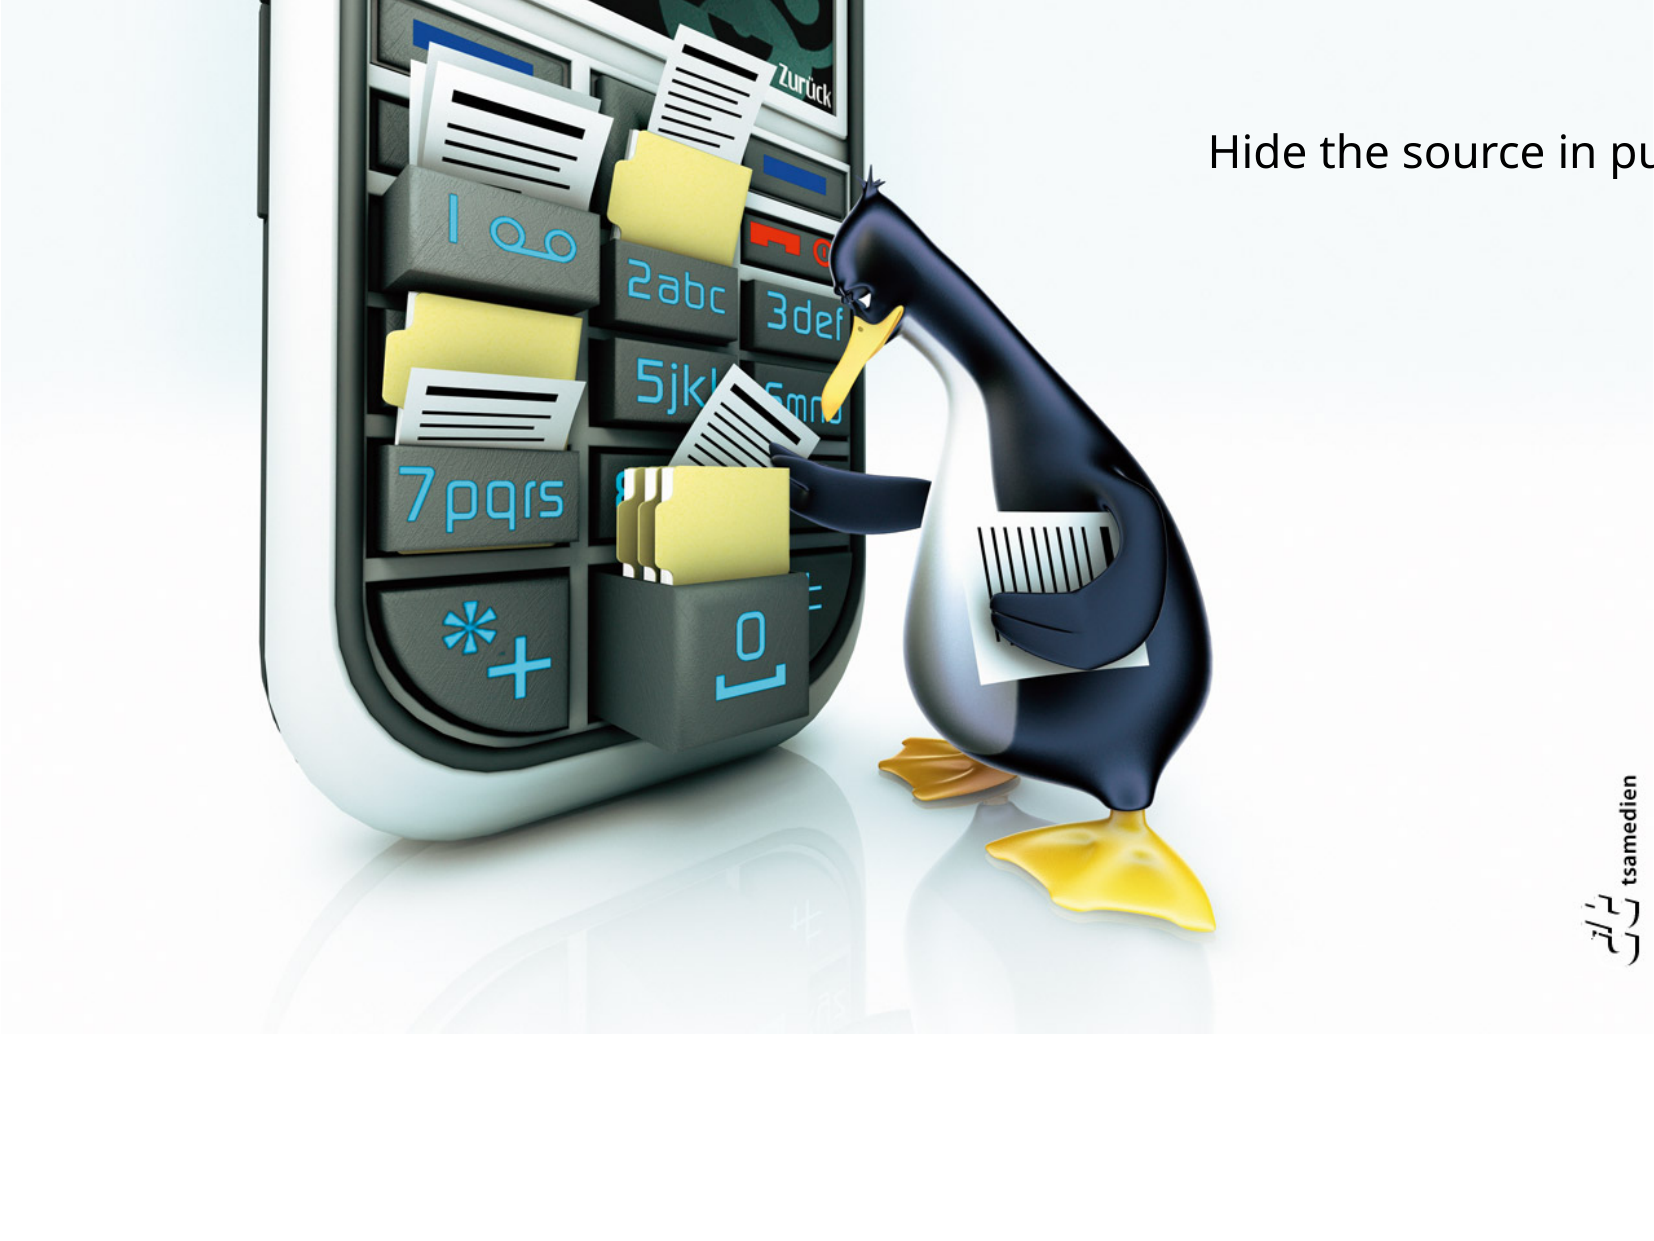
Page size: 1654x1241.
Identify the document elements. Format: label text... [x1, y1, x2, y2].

picture [1, 0, 1654, 1034]
text_box Hide the source in public [1193, 112, 1654, 183]
